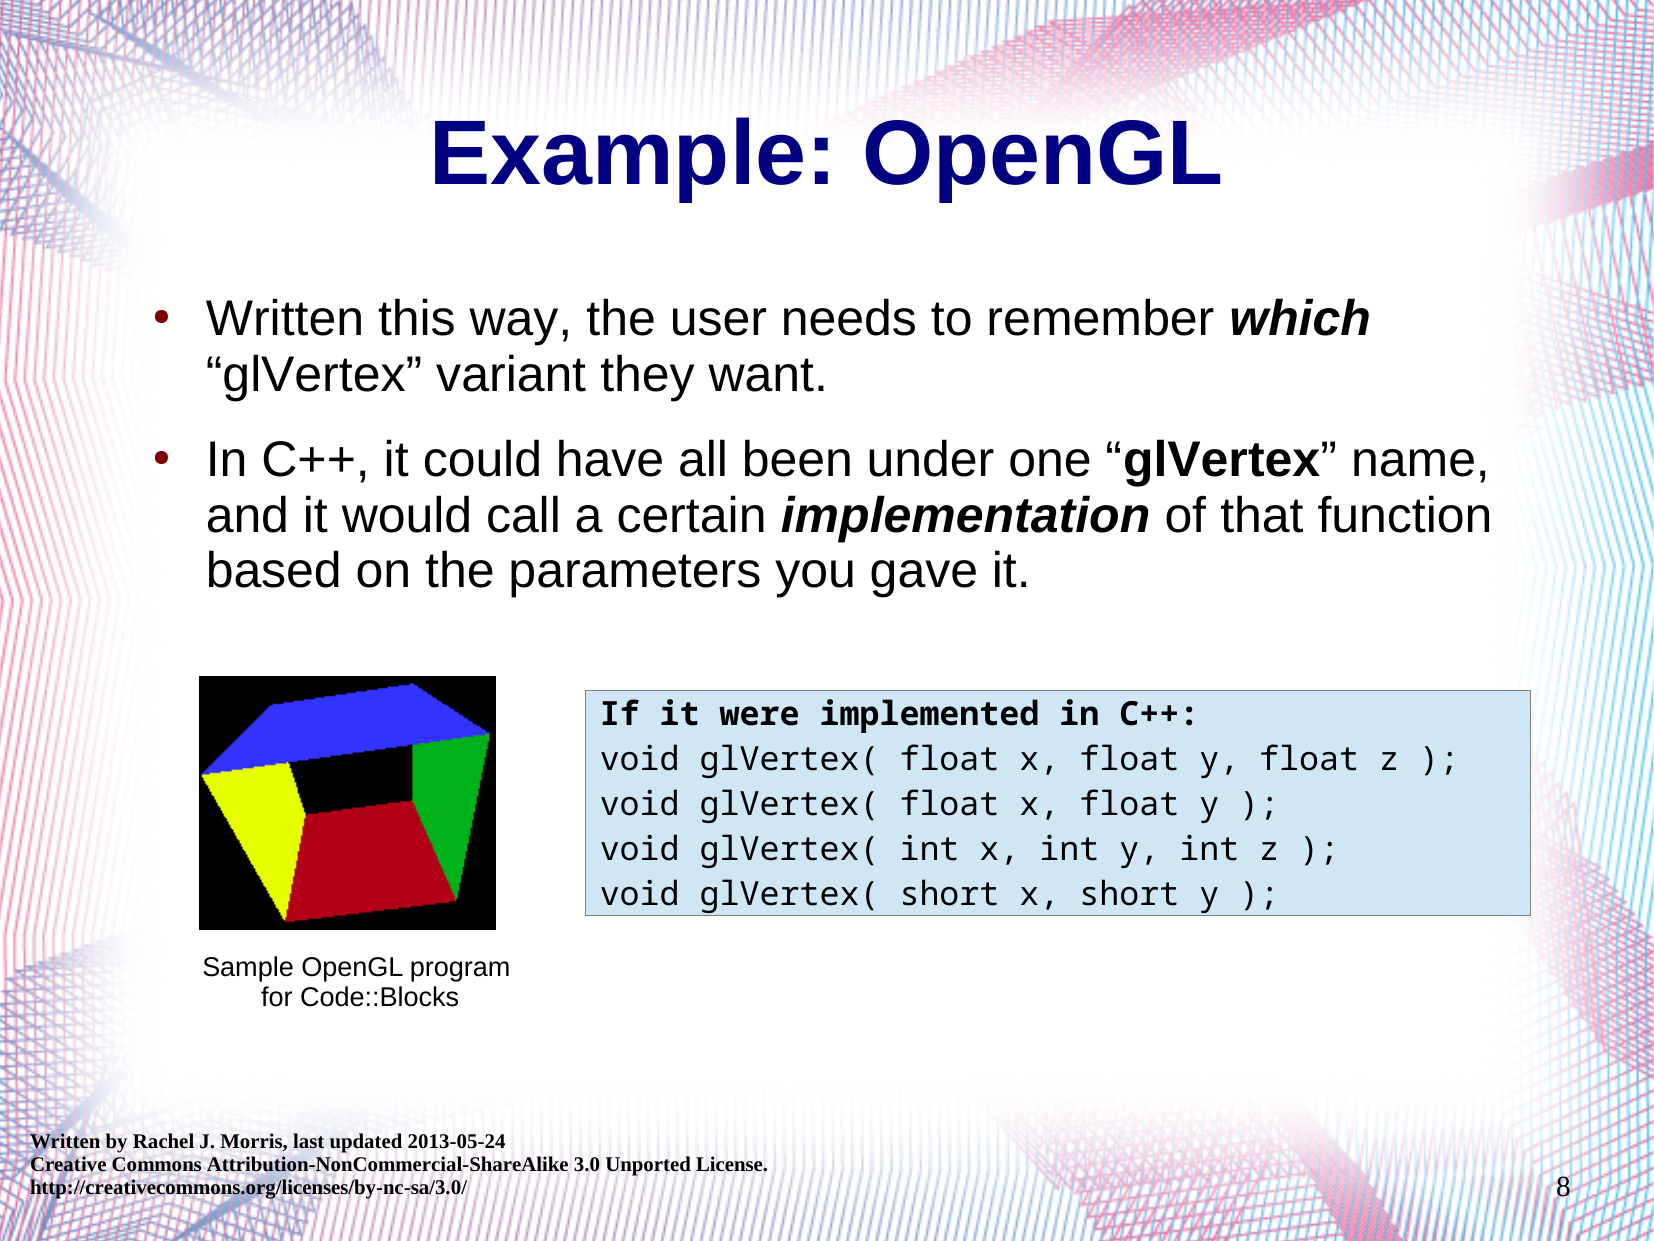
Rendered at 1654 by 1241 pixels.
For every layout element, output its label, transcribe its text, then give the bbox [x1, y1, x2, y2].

list Written this way, the user needs to remember which “glVertex” variant they want. In C++, it could have all been under one “glVertex” name, and it would call a certain implementation of that function based on the parameters you gave it. [135, 290, 1546, 691]
text_box Sample OpenGL program for Code::Blocks [180, 944, 541, 1021]
title Example: OpenGL [82, 49, 1571, 257]
text_box If it were implemented in C++: void glVertex( float x, float y, float z ); void glVertex( float x, float y ); void glVertex( int x, int y, int z ); void glVertex( short x, short y ); [585, 690, 1531, 916]
picture [0, 0, 1654, 1241]
